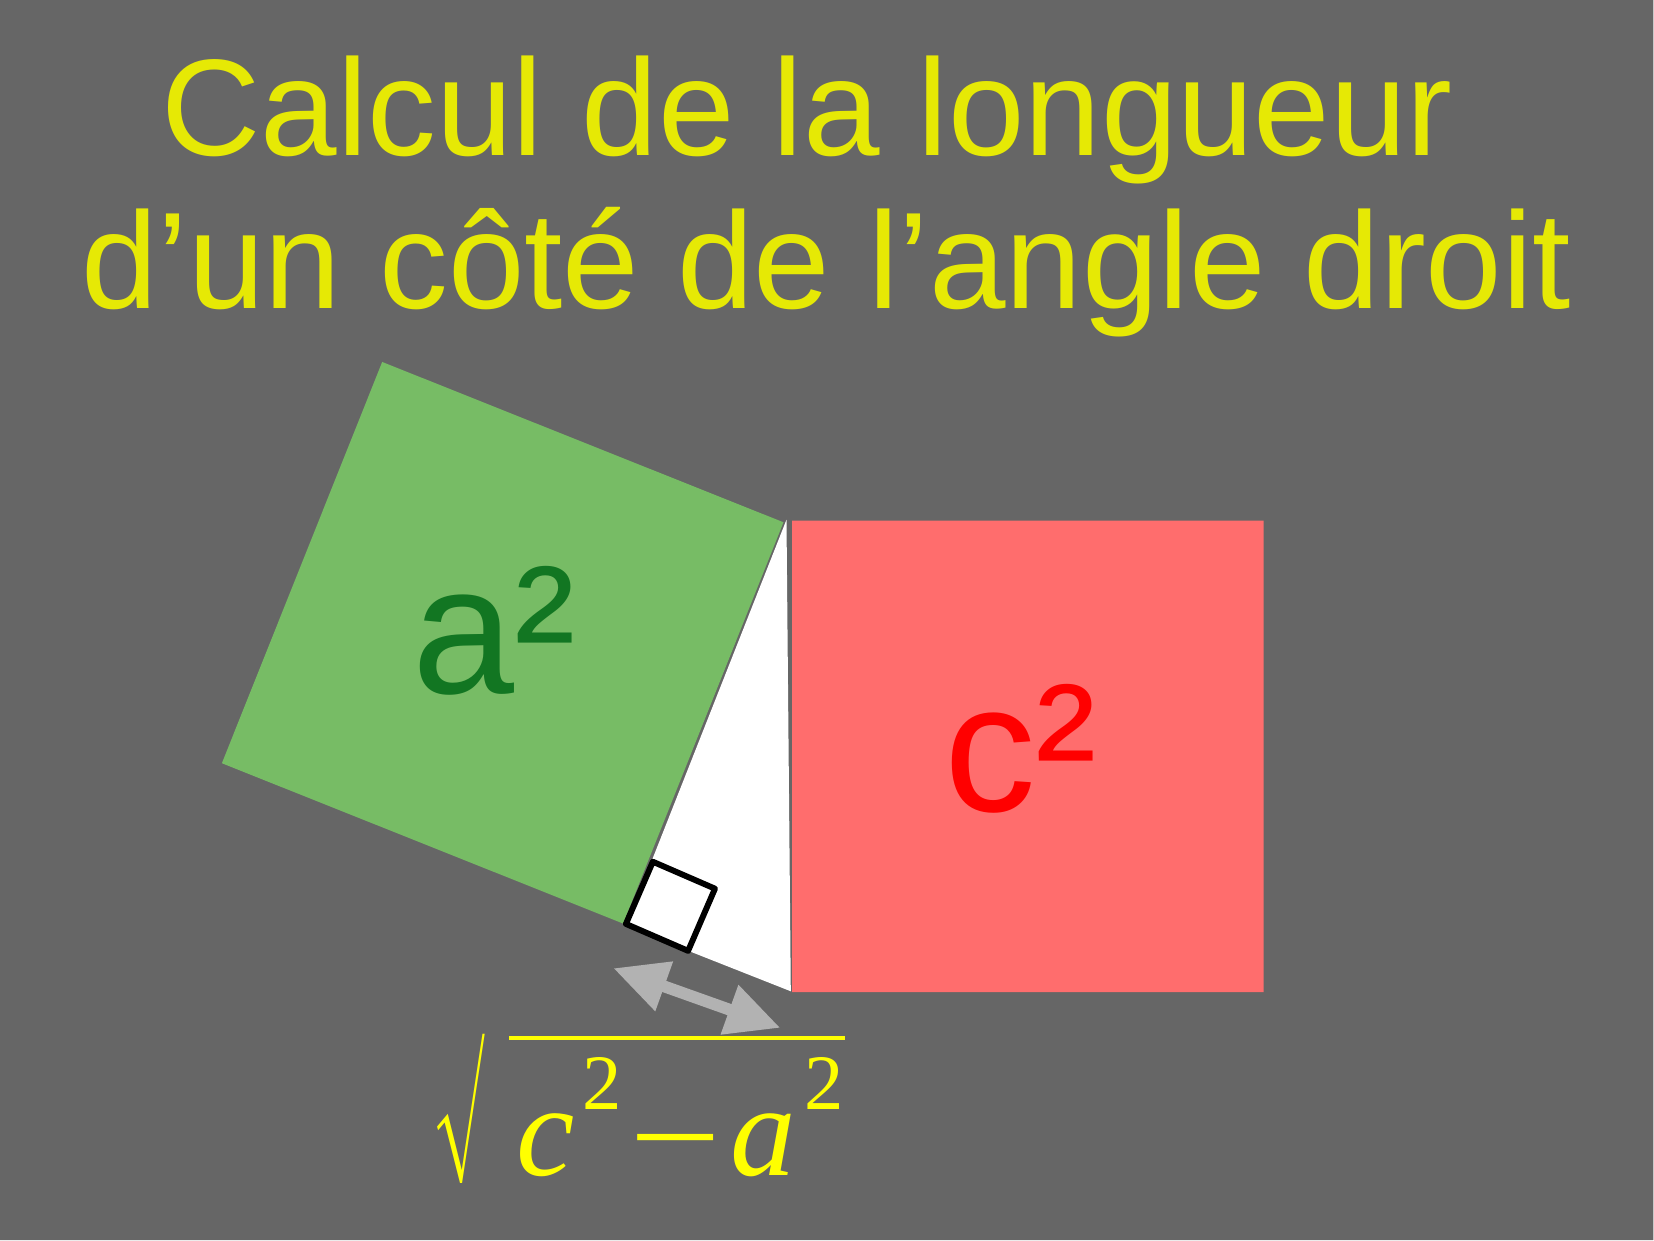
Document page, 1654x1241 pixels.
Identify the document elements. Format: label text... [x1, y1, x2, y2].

text_box a² [397, 520, 591, 745]
chart [401, 1027, 875, 1206]
title Calcul de la longueur d’un côté de l’angle droit [0, 0, 1654, 520]
text_box [0, 520, 1654, 1241]
text_box c² [929, 637, 1123, 863]
